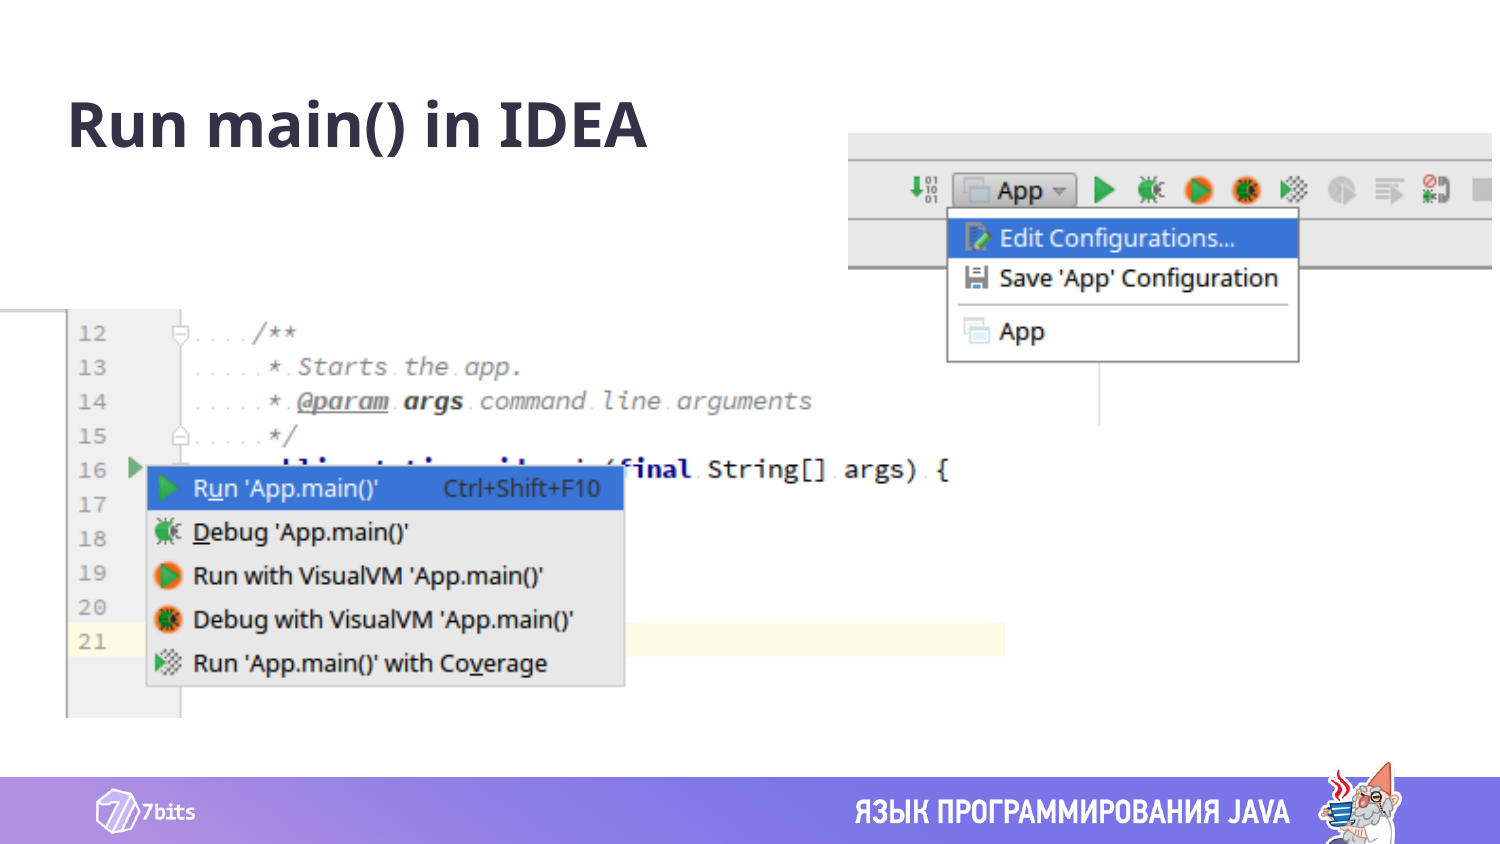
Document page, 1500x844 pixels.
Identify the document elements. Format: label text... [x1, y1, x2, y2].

title Run main() in IDEA [51, 69, 1449, 164]
picture [0, 133, 1500, 844]
